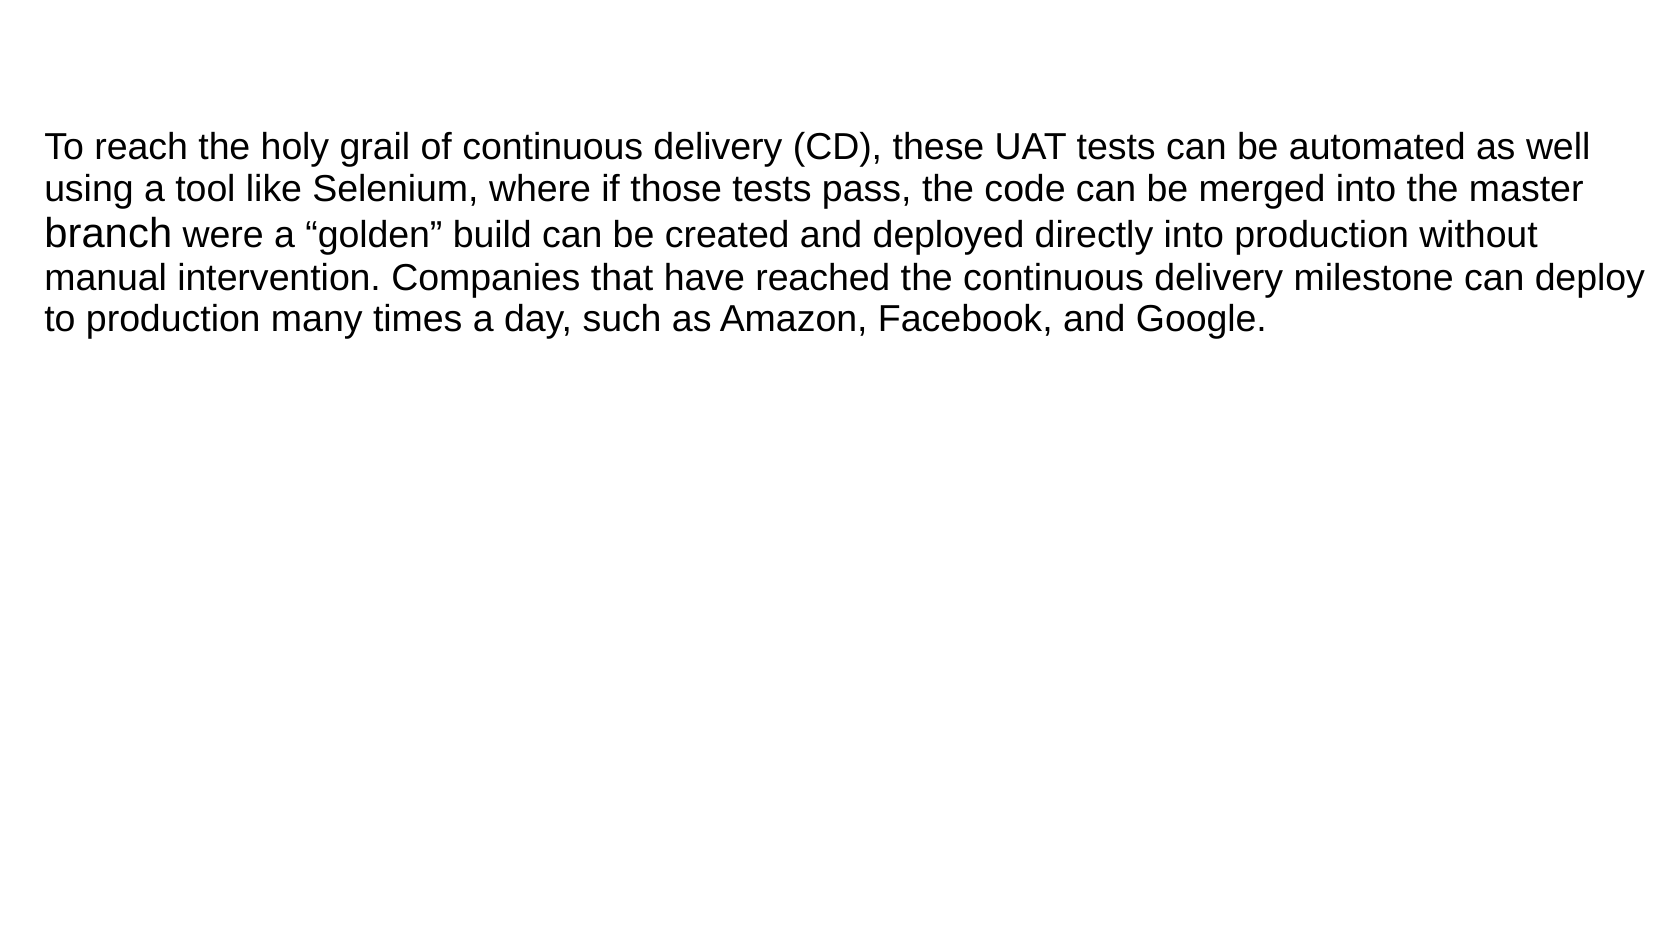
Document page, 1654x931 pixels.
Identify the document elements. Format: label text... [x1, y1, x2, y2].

text_box To reach the holy grail of continuous delivery (CD), these UAT tests can be automated as well using a tool like Selenium, where if those tests pass, the code can be merged into the master branch were a “golden” build can be created and deployed directly into production without manual intervention. Companies that have reached the continuous delivery milestone can deploy to production many times a day, such as Amazon, Facebook, and Google. [29, 118, 1654, 768]
